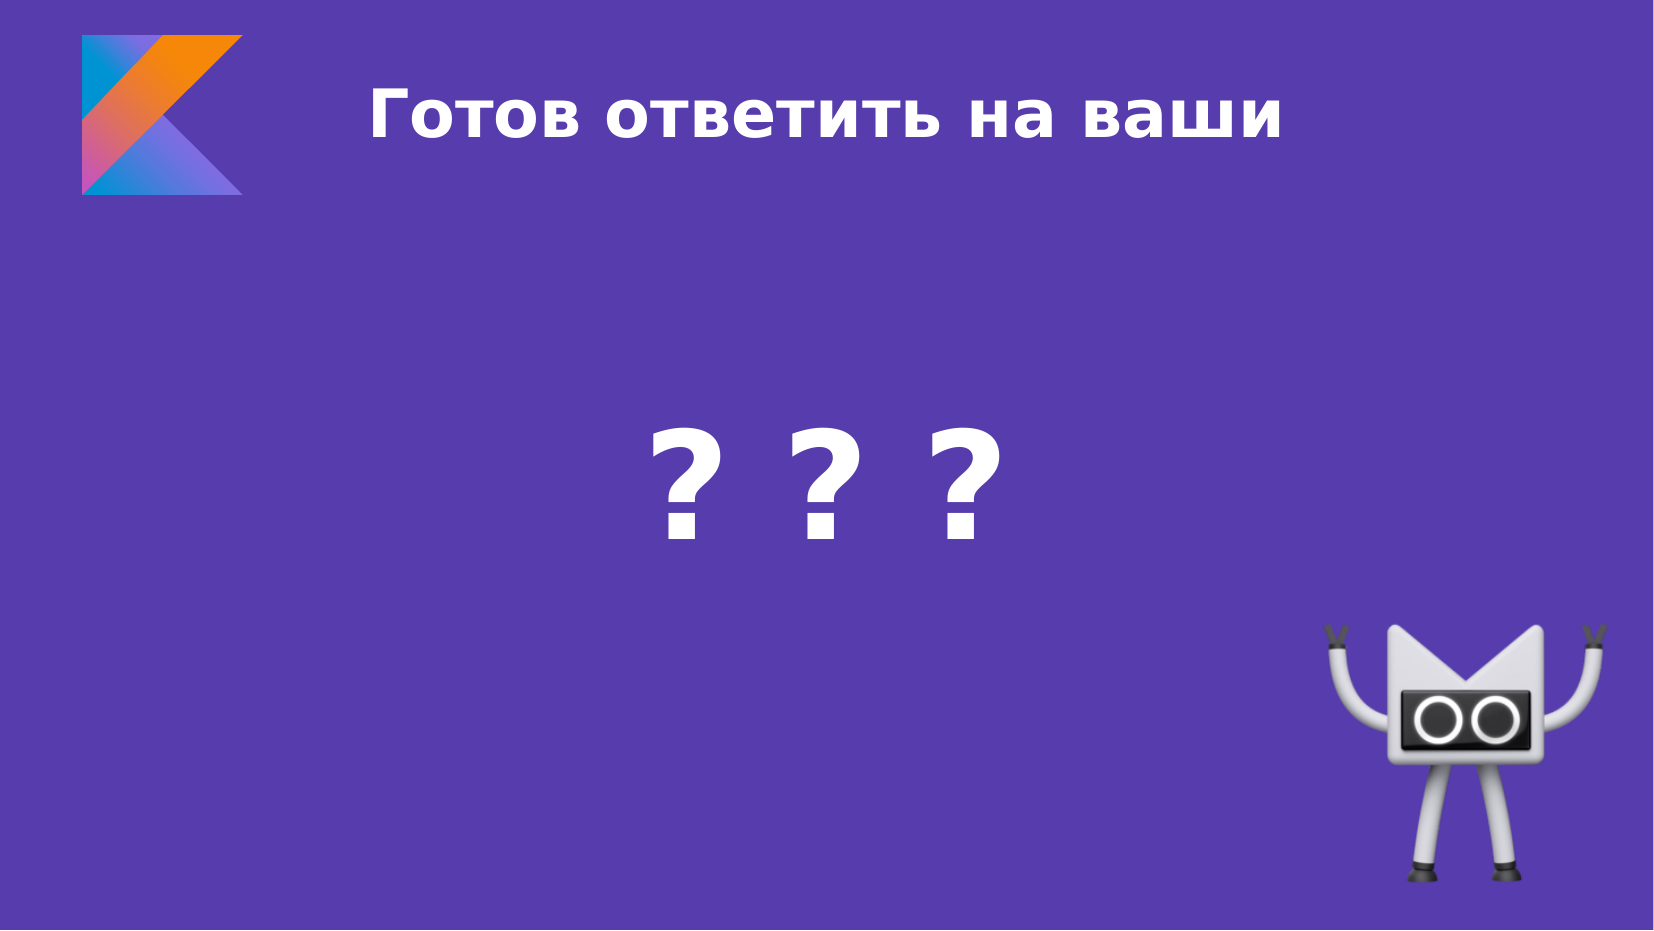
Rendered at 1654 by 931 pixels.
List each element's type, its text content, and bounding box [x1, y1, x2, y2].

title Готов ответить на ваши [243, 37, 1571, 193]
picture [82, 35, 243, 195]
subtitle ? ? ? [82, 217, 1571, 757]
picture [1316, 617, 1613, 888]
